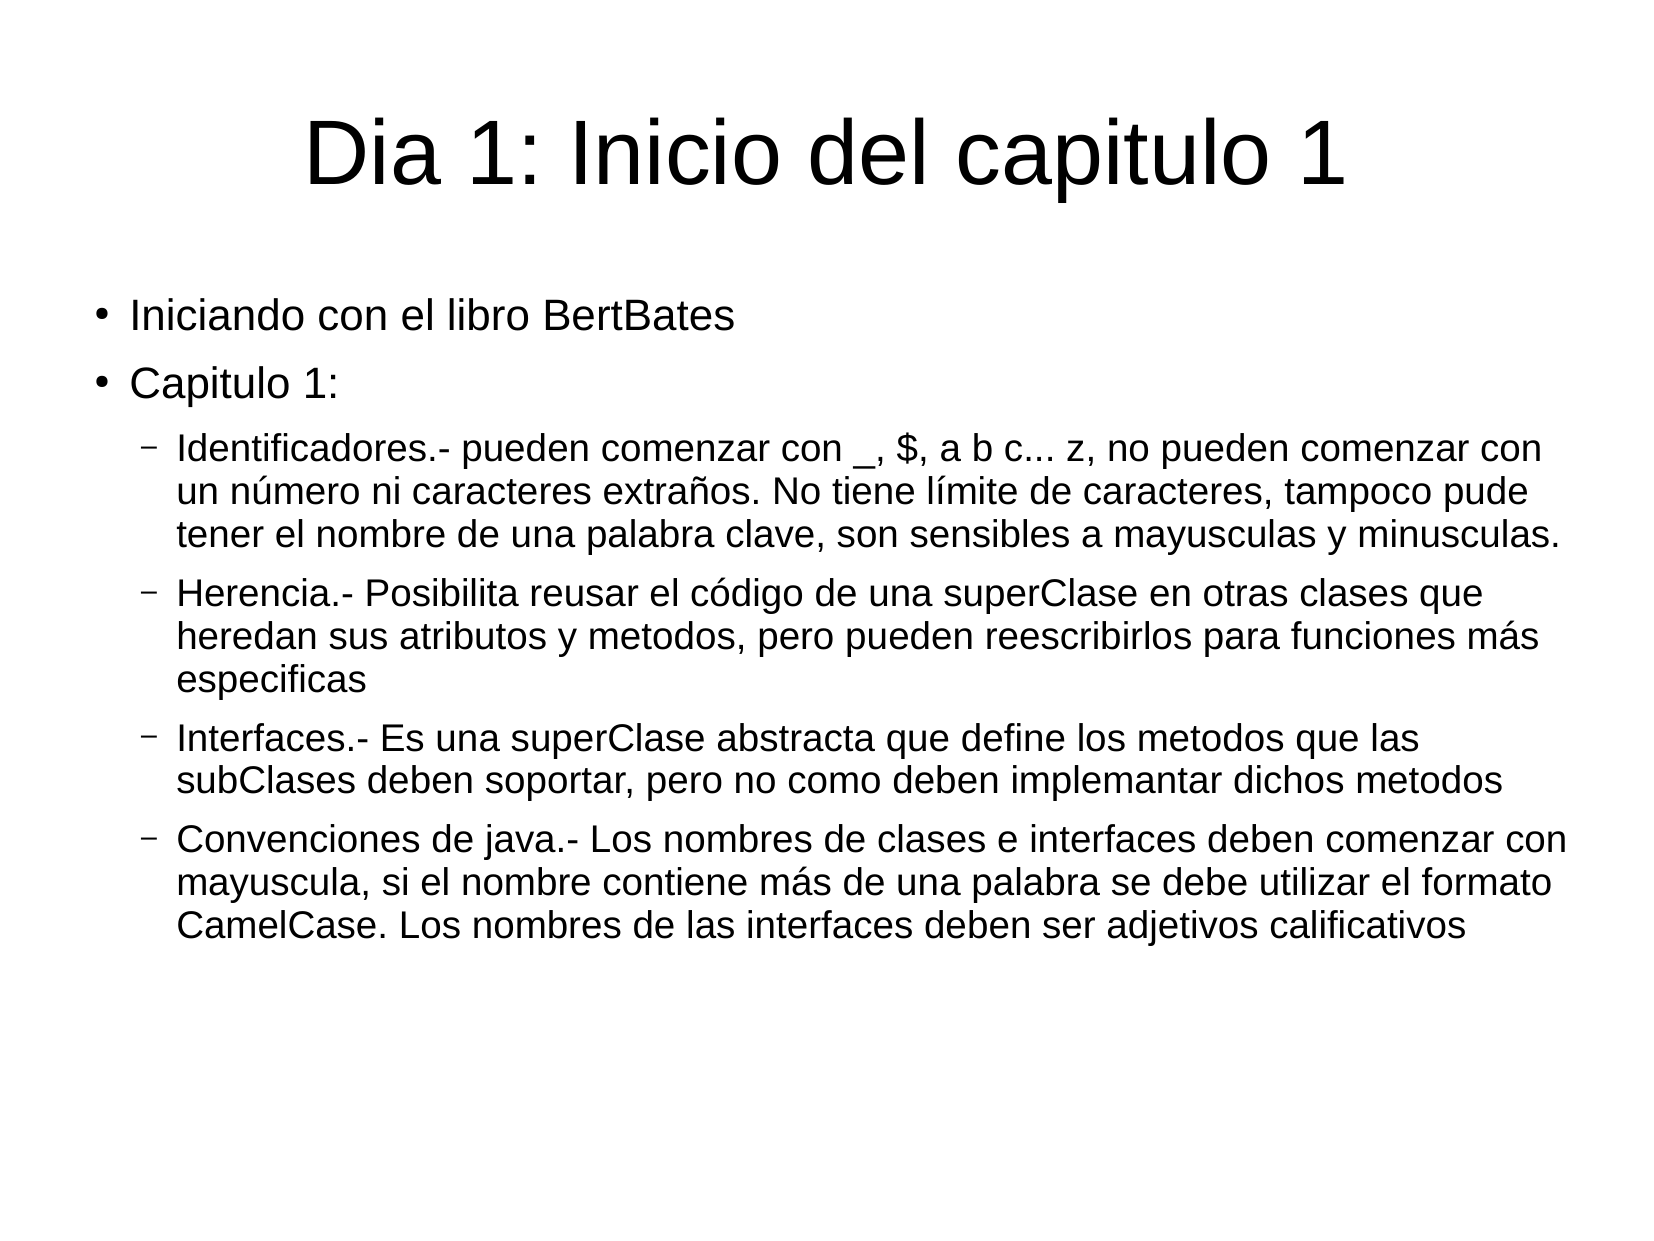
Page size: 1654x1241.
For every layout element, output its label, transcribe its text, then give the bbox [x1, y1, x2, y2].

title Dia 1: Inicio del capitulo 1 [82, 49, 1571, 257]
list Iniciando con el libro BertBates Capitulo 1: Identificadores.- pueden comenzar con _, $, a b c... z, no pueden comenzar con un número ni caracteres extraños. No tiene límite de caracteres, tampoco pude tener el nombre de una palabra clave, son sensibles a mayusculas y minusculas. Herencia.- Posibilita reusar el código de una superClase en otras clases que heredan sus atributos y metodos, pero pueden reescribirlos para funciones más especificas Interfaces.- Es una superClase abstracta que define los metodos que las subClases deben soportar, pero no como deben implemantar dichos metodos Convenciones de java.- Los nombres de clases e interfaces deben comenzar con mayuscula, si el nombre contiene más de una palabra se debe utilizar el formato CamelCase. Los nombres de las interfaces deben ser adjetivos calificativos [82, 290, 1571, 1010]
